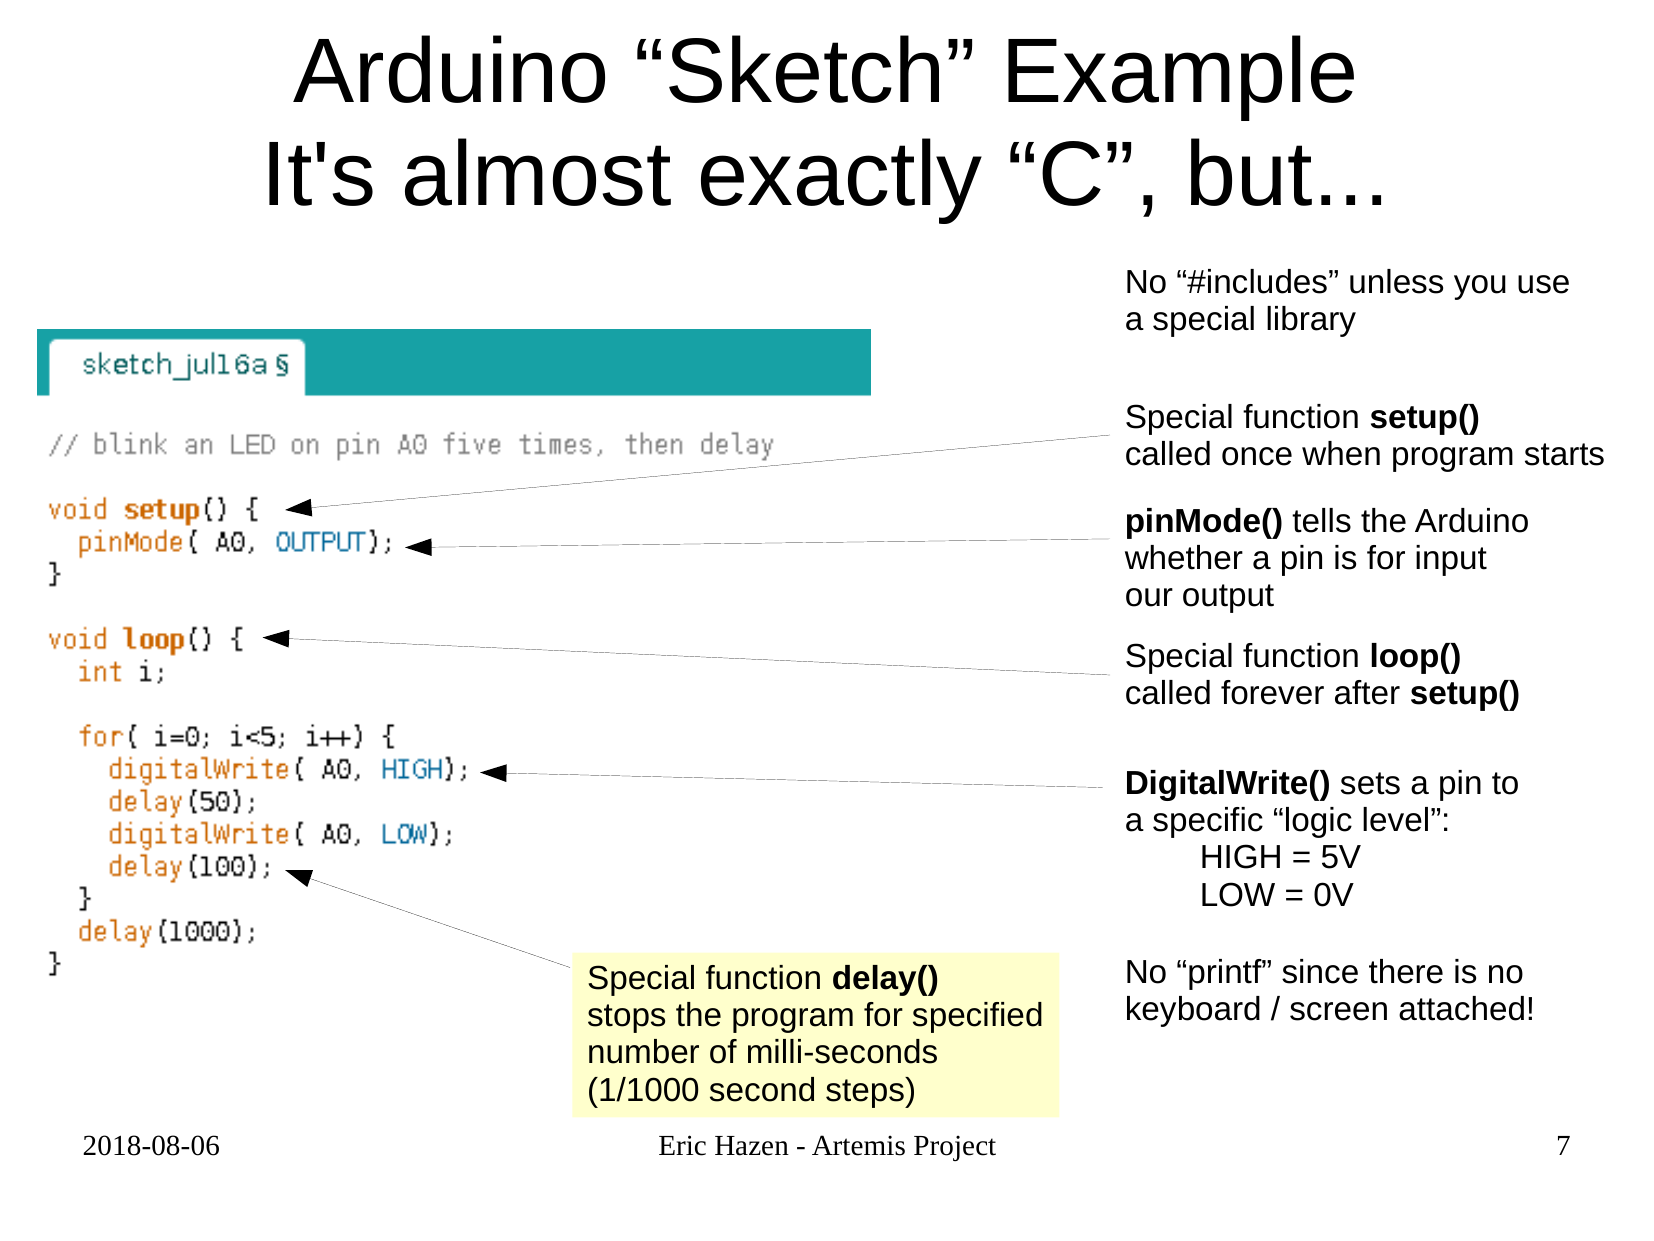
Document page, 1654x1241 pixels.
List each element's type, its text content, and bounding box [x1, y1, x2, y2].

text_box No “printf” since there is no keyboard / screen attached! [1110, 946, 1551, 1036]
text_box Special function loop() called forever after setup() [1110, 630, 1536, 720]
text_box pinMode() tells the Arduino whether a pin is for input our output [1110, 495, 1545, 623]
text_box Special function setup() called once when program starts [1110, 391, 1621, 481]
text_box No “#includes” unless you use a special library [1110, 256, 1587, 346]
text_box Special function delay() stops the program for specified number of milli-seconds (1/1000 second steps) [572, 952, 1060, 1118]
picture [37, 329, 871, 1081]
title Arduino “Sketch” Example It's almost exactly “C”, but... [82, 19, 1571, 225]
text_box DigitalWrite() sets a pin to a specific “logic level”: HIGH = 5V LOW = 0V [1110, 757, 1536, 923]
